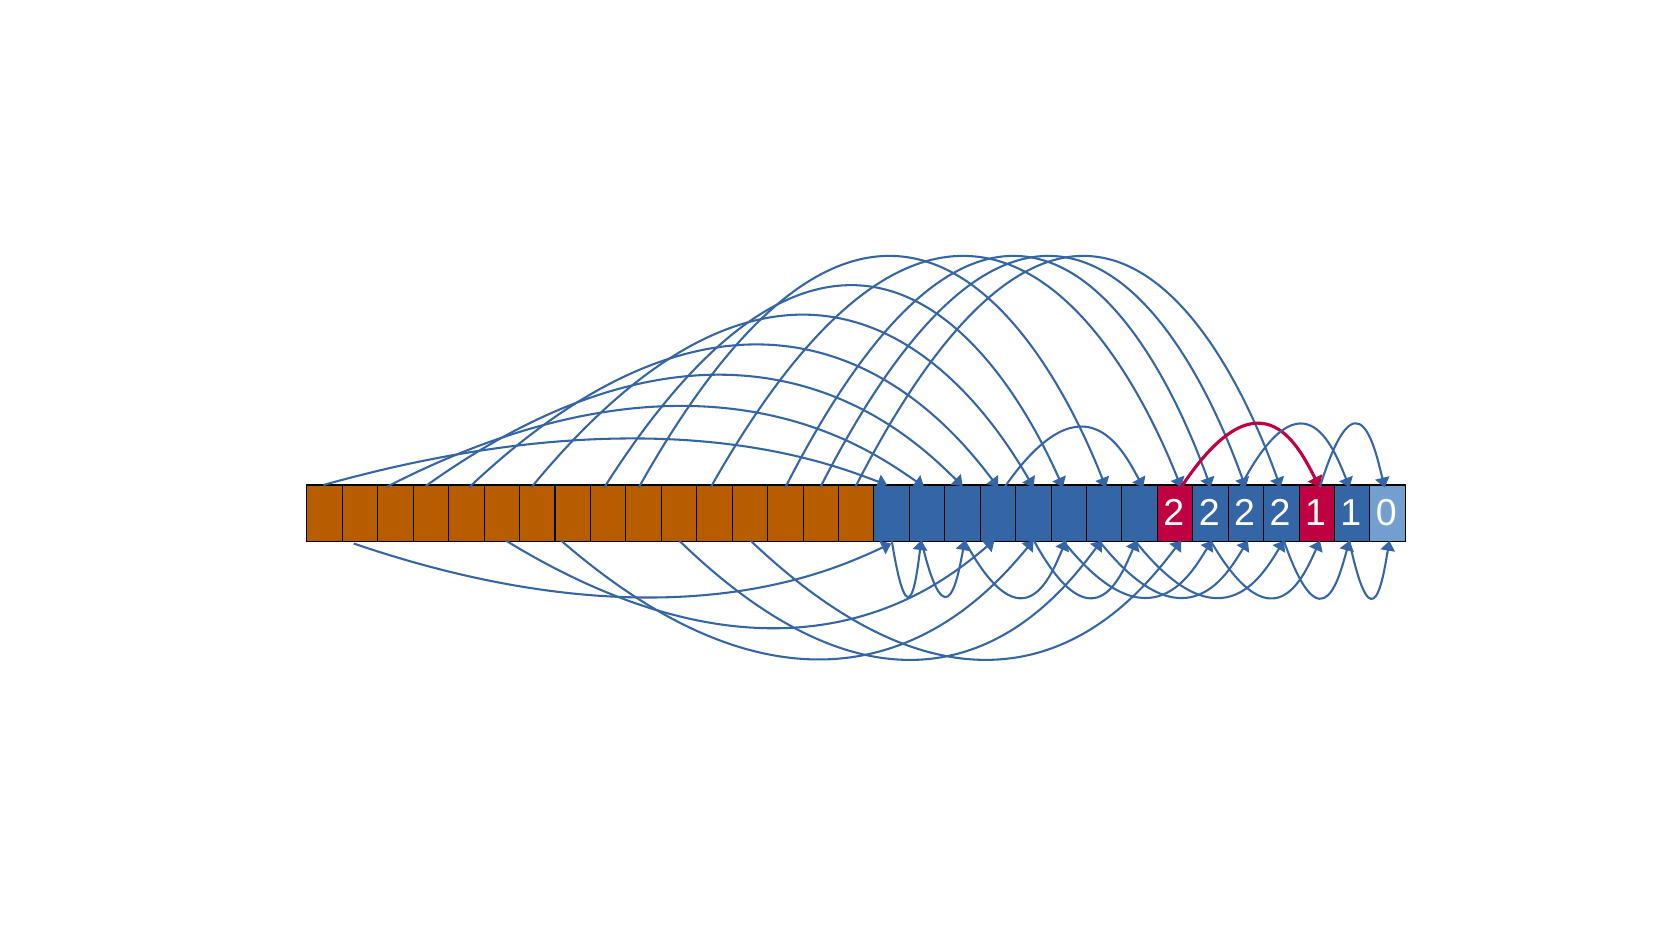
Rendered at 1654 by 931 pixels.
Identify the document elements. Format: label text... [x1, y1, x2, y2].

table_header [981, 486, 1015, 541]
table_header 2 [1229, 486, 1263, 541]
table_header [1122, 486, 1157, 541]
table_header [343, 486, 377, 541]
table_header [768, 486, 803, 541]
table_header [485, 486, 519, 541]
table_header [449, 486, 484, 541]
table_header [626, 486, 661, 541]
table_header [591, 486, 625, 541]
table_header [804, 486, 838, 541]
table_header [556, 486, 590, 541]
table_header 2 [1264, 486, 1299, 541]
table_header 1 [1300, 486, 1334, 541]
table_header 1 [1335, 486, 1369, 541]
table_header [307, 486, 342, 541]
table_header [874, 486, 909, 541]
table_header [733, 486, 767, 541]
table_header [910, 486, 944, 541]
table_header 0 [1370, 486, 1405, 541]
table_header [697, 486, 732, 541]
table_header [414, 486, 448, 541]
table_header [520, 486, 554, 541]
table_header [662, 486, 696, 541]
table_header [1087, 486, 1121, 541]
table_header [1052, 486, 1086, 541]
table_header [945, 486, 980, 541]
table_header 2 [1193, 486, 1228, 541]
table_header [1016, 486, 1051, 541]
table_header [839, 486, 873, 541]
table_header [378, 486, 413, 541]
table_header 2 [1158, 486, 1192, 541]
